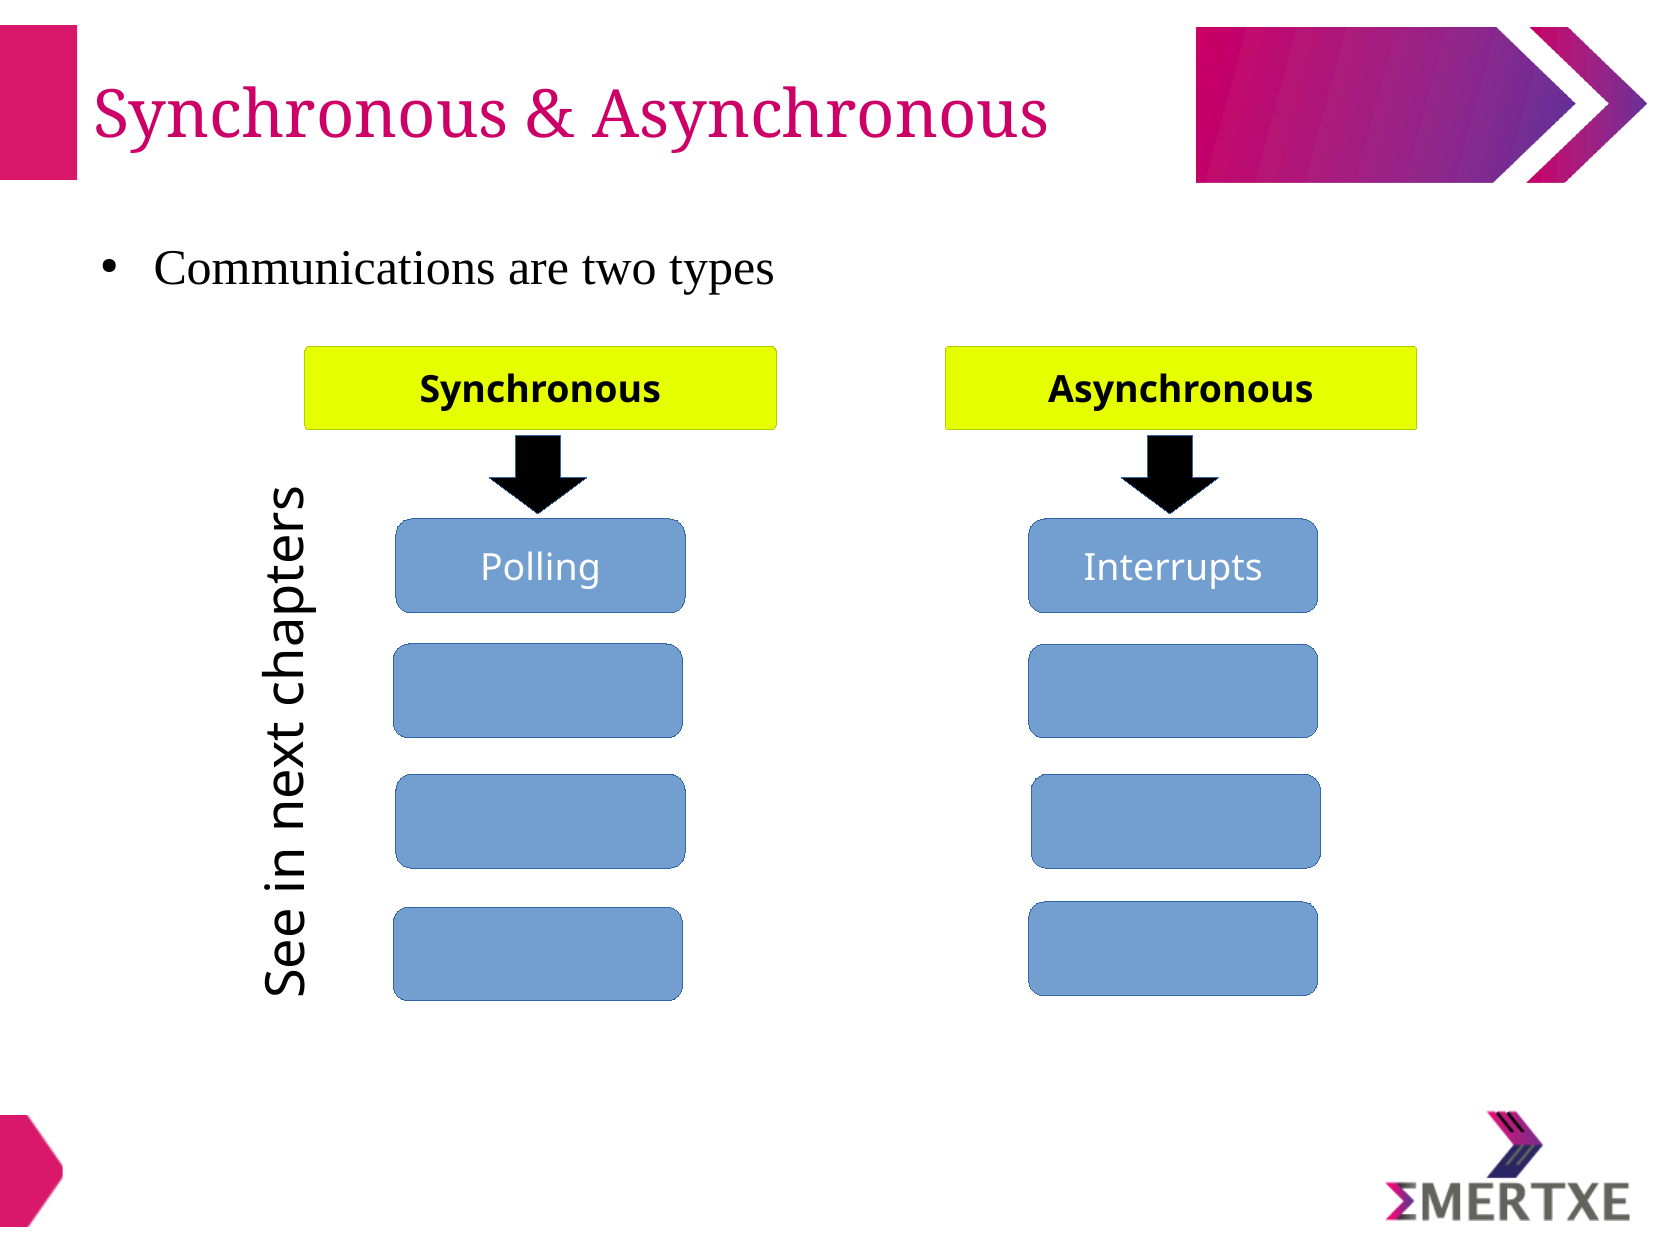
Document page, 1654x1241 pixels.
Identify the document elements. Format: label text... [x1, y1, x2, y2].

text_box [393, 907, 683, 1001]
text_box Interrupts [1028, 518, 1318, 613]
text_box [1031, 774, 1321, 869]
text_box [1028, 644, 1318, 738]
text_box [489, 435, 587, 514]
list Communications are two types [82, 240, 1571, 1081]
text_box See in next chapters [236, 447, 384, 1014]
text_box Polling [395, 518, 686, 613]
title Synchronous & Asynchronous [93, 2, 1571, 210]
picture [1385, 1107, 1631, 1221]
text_box [393, 643, 683, 738]
text_box Asynchronous [945, 346, 1417, 430]
text_box Synchronous [304, 346, 777, 430]
text_box [395, 774, 686, 869]
picture [1571, 27, 1647, 183]
text_box [1028, 901, 1318, 996]
text_box [1121, 435, 1219, 514]
